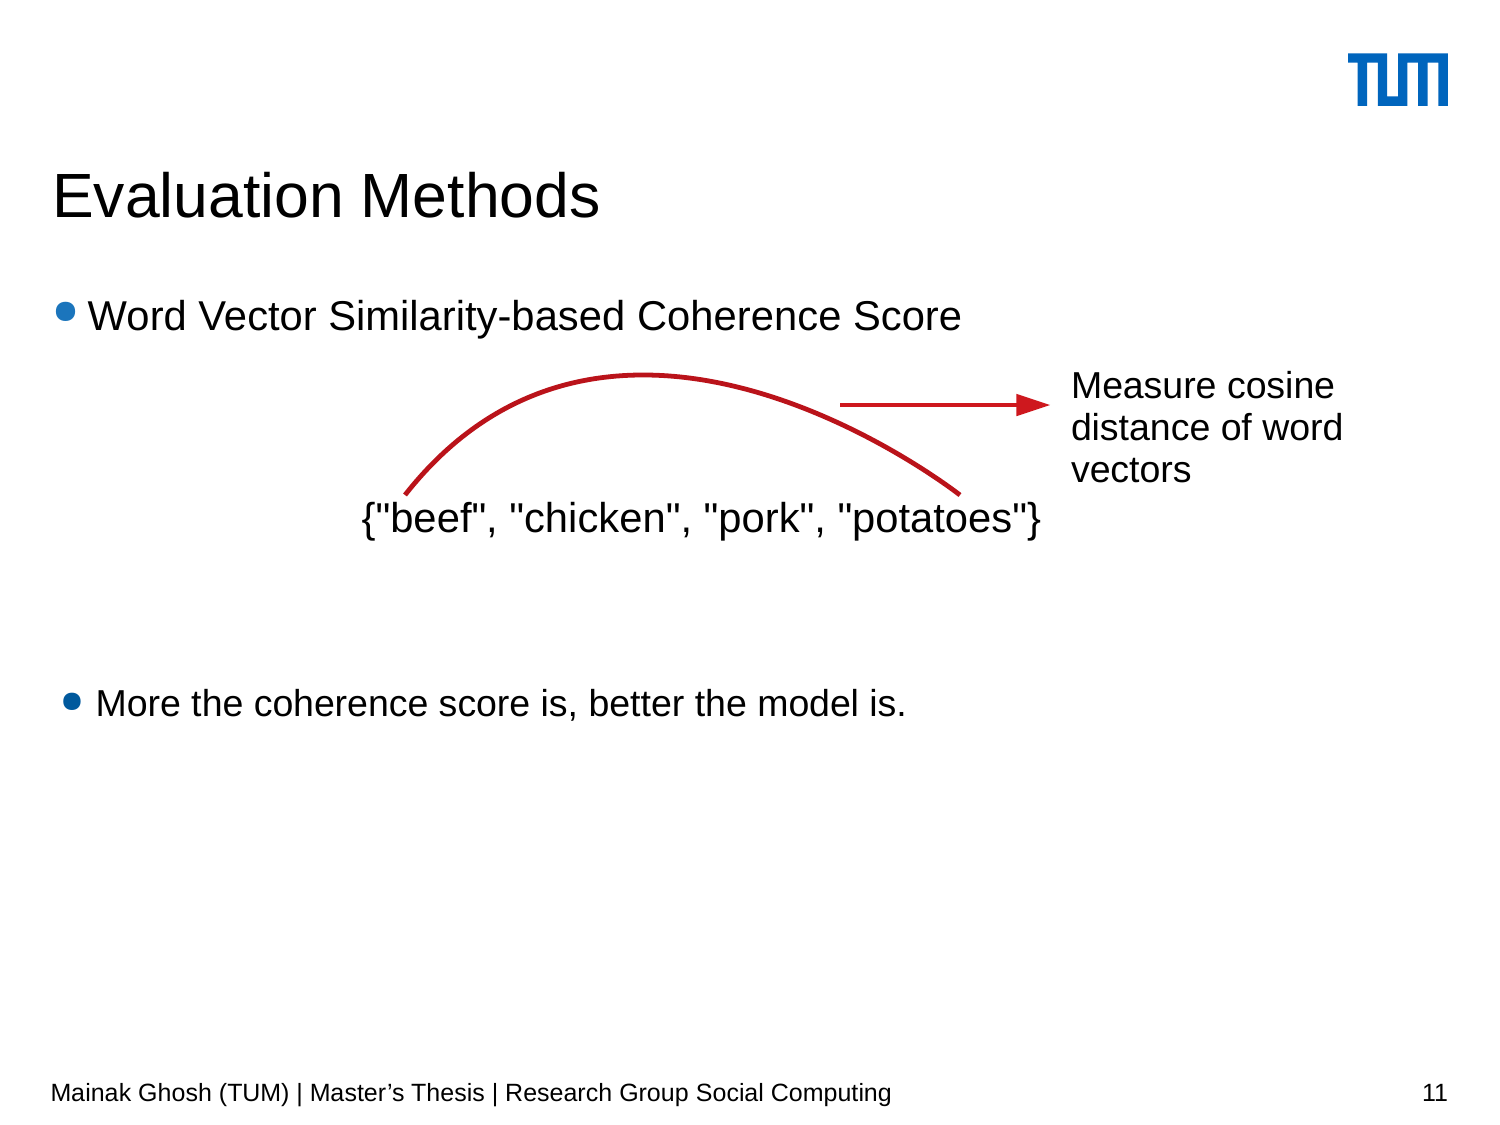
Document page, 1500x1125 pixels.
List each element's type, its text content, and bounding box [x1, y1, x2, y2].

text_box More the coherence score is, better the model is. [45, 675, 1216, 732]
slide_number <number> [1112, 1061, 1448, 1122]
list Word Vector Similarity-based Coherence Score [52, 289, 1449, 376]
title Evaluation Methods [52, 163, 1449, 231]
text_box Mainak Ghosh (TUM) | Master’s Thesis | Research Group Social Computing [50, 1061, 1112, 1122]
text_box Measure cosine distance of word vectors [1056, 356, 1372, 498]
text_box {"beef", "chicken", "pork", "potatoes"} [346, 487, 1057, 550]
